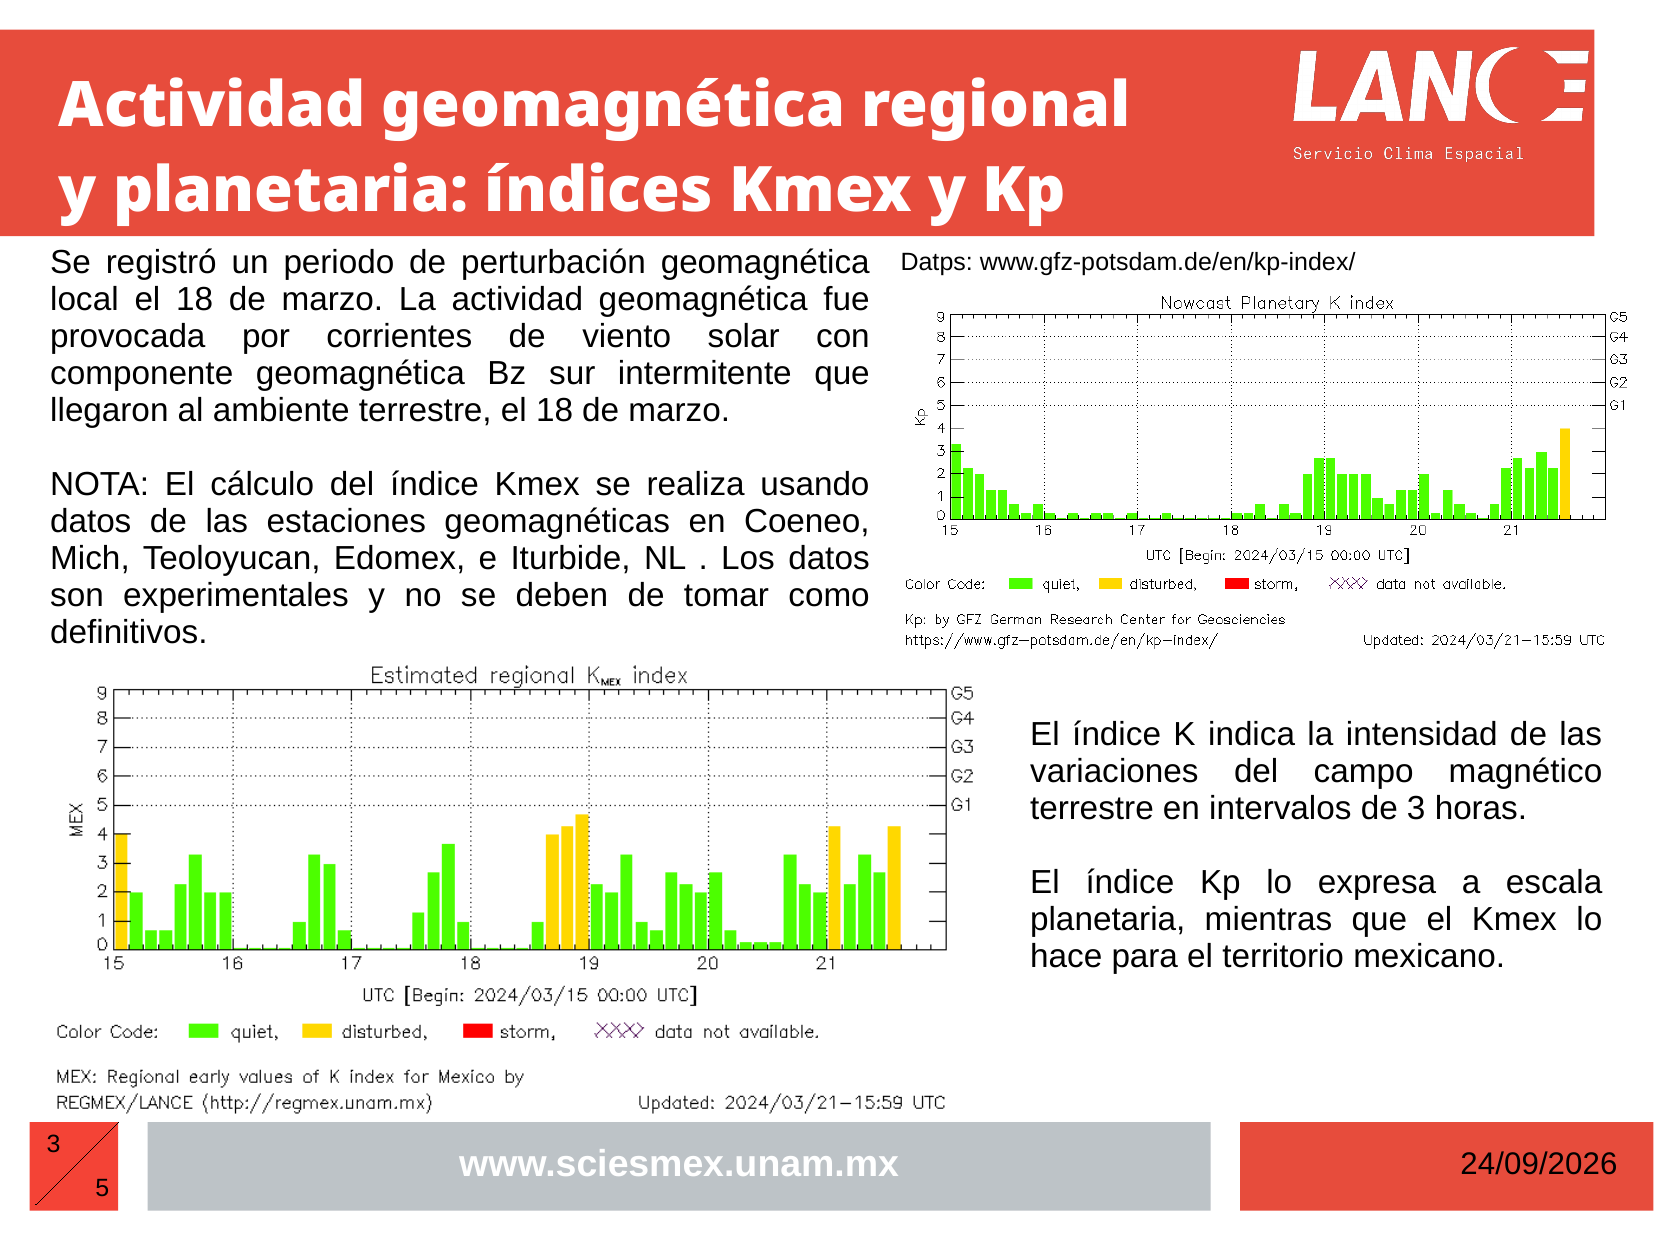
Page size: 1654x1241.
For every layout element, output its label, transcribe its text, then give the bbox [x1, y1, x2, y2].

text_box El índice K indica la intensidad de las variaciones del campo magnético terrestre en intervalos de 3 horas. El índice Kp lo expresa a escala planetaria, mientras que el Kmex lo hace para el territorio mexicano. [1015, 707, 1619, 1052]
picture [47, 277, 1642, 1116]
text_box Datps: www.gfz-potsdam.de/en/kp-index/ [886, 240, 1654, 284]
text_box 21/03/2024 [1424, 1122, 1654, 1205]
picture [1293, 47, 1589, 162]
text_box 5 [35, 1151, 125, 1209]
text_box <número> [31, 1122, 176, 1170]
title Actividad geomagnética regional y planetaria: índices Kmex y Kp [59, 59, 1312, 207]
text_box www.sciesmex.unam.mx [153, 1122, 1205, 1205]
text_box Se registró un periodo de perturbación geomagnética local el 18 de marzo. La actividad geomagnética fue provocada por corrientes de viento solar con componente geomagnética Bz sur intermitente que llegaron al ambiente terrestre, el 18 de marzo. NOTA: El cálculo del índice Kmex se realiza usando datos de las estaciones geomagnéticas en Coeneo, Mich, Teoloyucan, Edomex, e Iturbide, NL . Los datos son experimentales y no se deben de tomar como definitivos. [35, 236, 886, 733]
